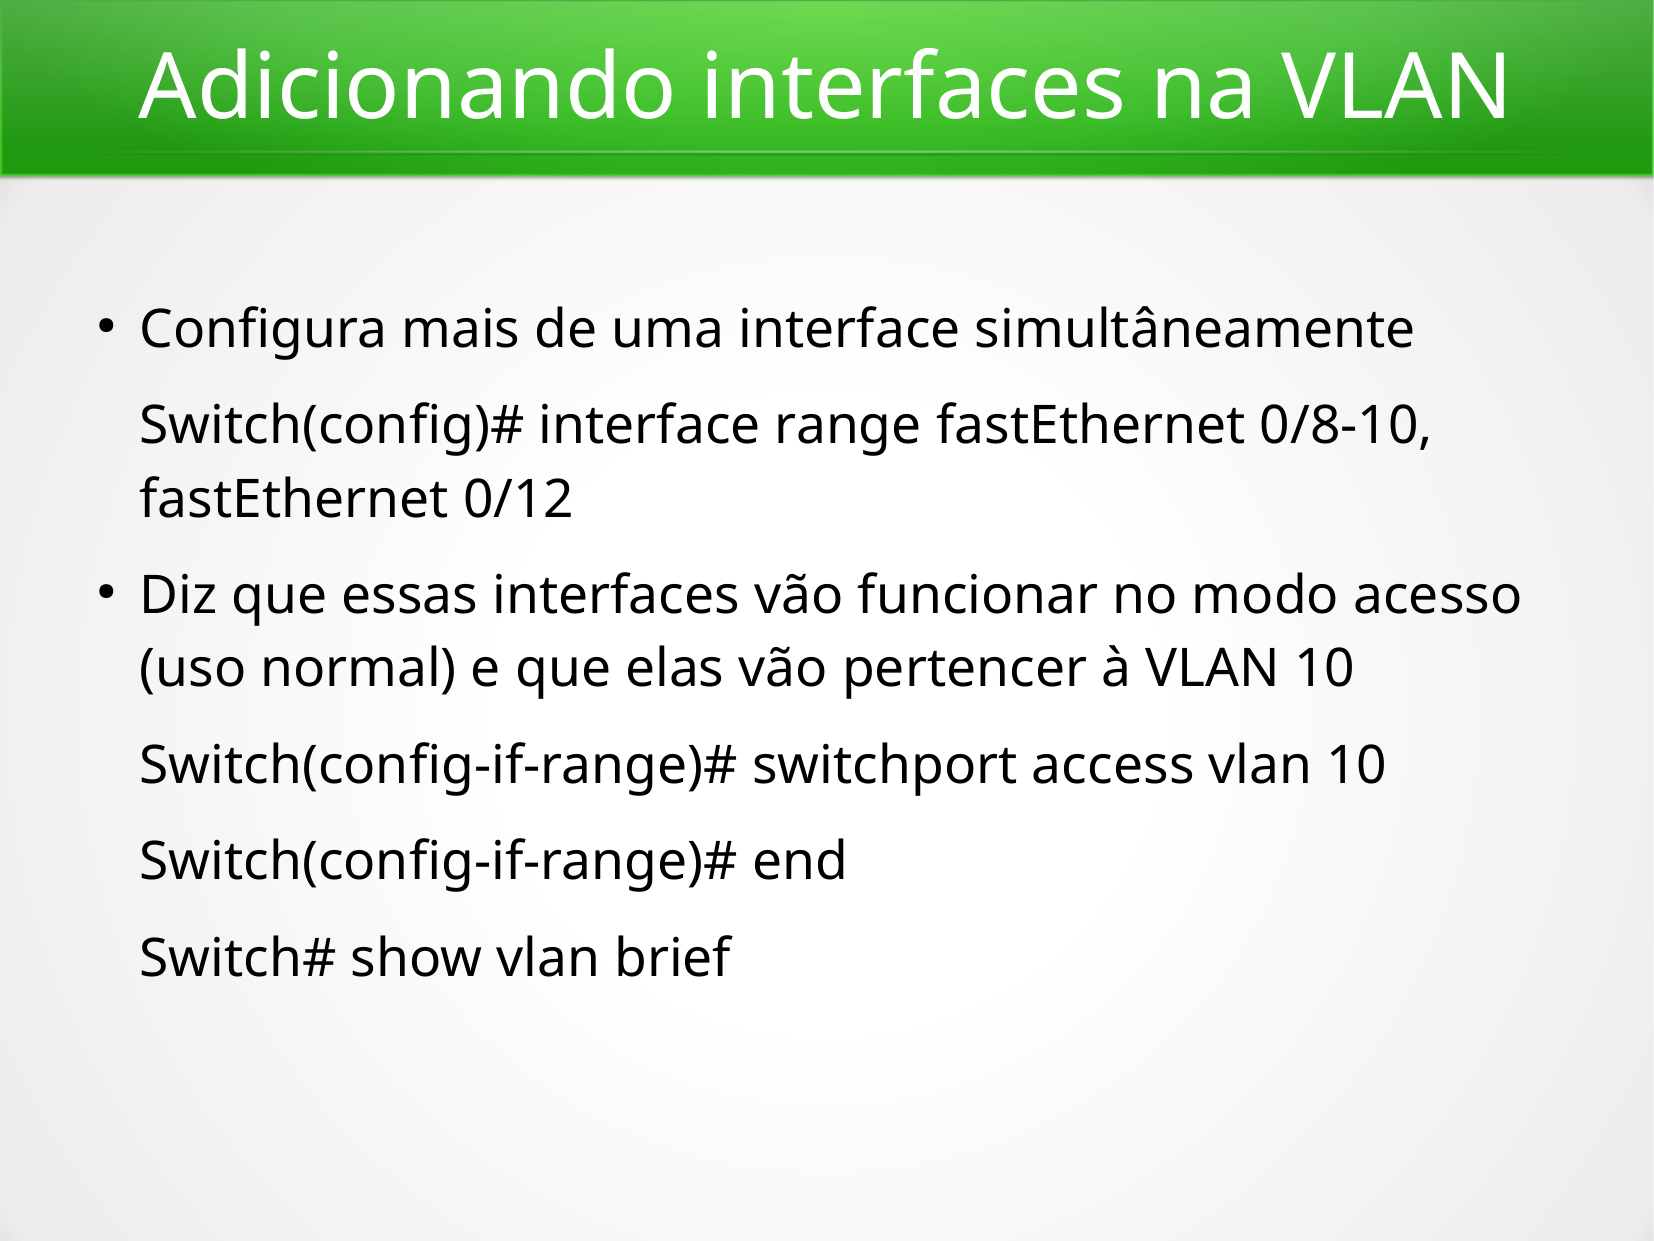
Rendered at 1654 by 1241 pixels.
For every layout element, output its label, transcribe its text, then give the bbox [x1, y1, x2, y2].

title Adicionando interfaces na VLAN [82, 11, 1571, 154]
picture [0, 0, 1654, 1241]
list Configura mais de uma interface simultâneamente Switch(config)# interface range fastEthernet 0/8-10, fastEthernet 0/12 Diz que essas interfaces vão funcionar no modo acesso (uso normal) e que elas vão pertencer à VLAN 10 Switch(config-if-range)# switchport access vlan 10 Switch(config-if-range)# end Switch# show vlan brief [82, 290, 1571, 1010]
